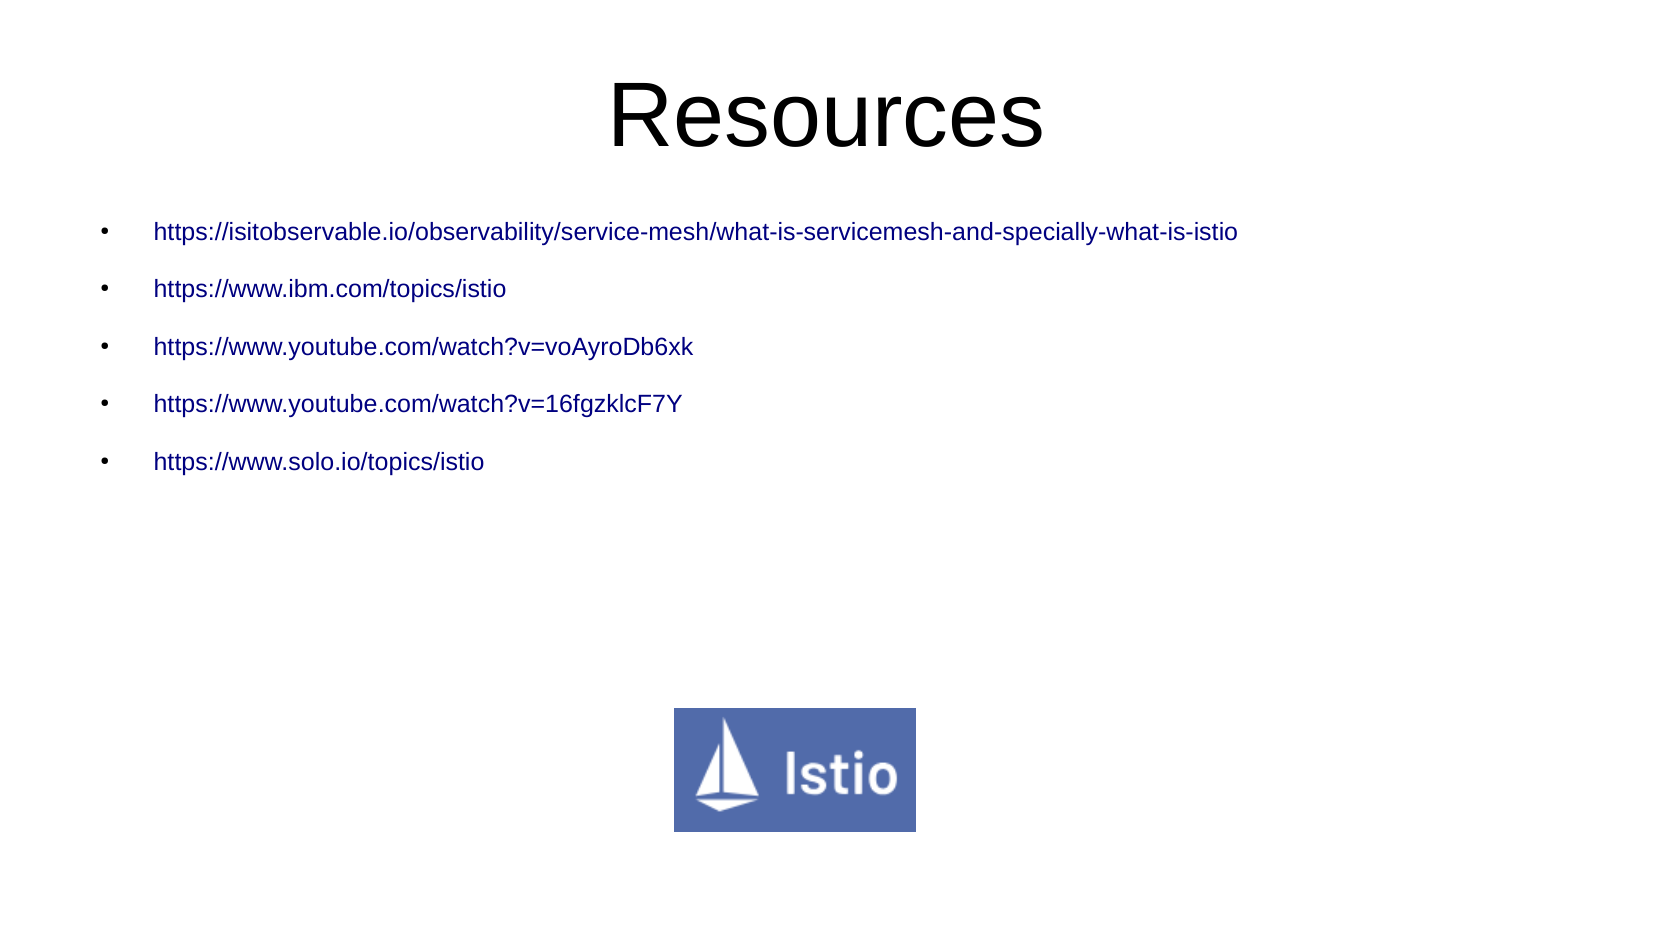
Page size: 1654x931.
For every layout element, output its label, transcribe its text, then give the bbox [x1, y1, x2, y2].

title Resources [82, 37, 1571, 193]
list https://isitobservable.io/observability/service-mesh/what-is-servicemesh-and-specially-what-is-istio https://www.ibm.com/topics/istio https://www.youtube.com/watch?v=voAyroDb6xk https://www.youtube.com/watch?v=16fgzklcF7Y https://www.solo.io/topics/istio [82, 217, 1571, 758]
picture [674, 708, 916, 833]
